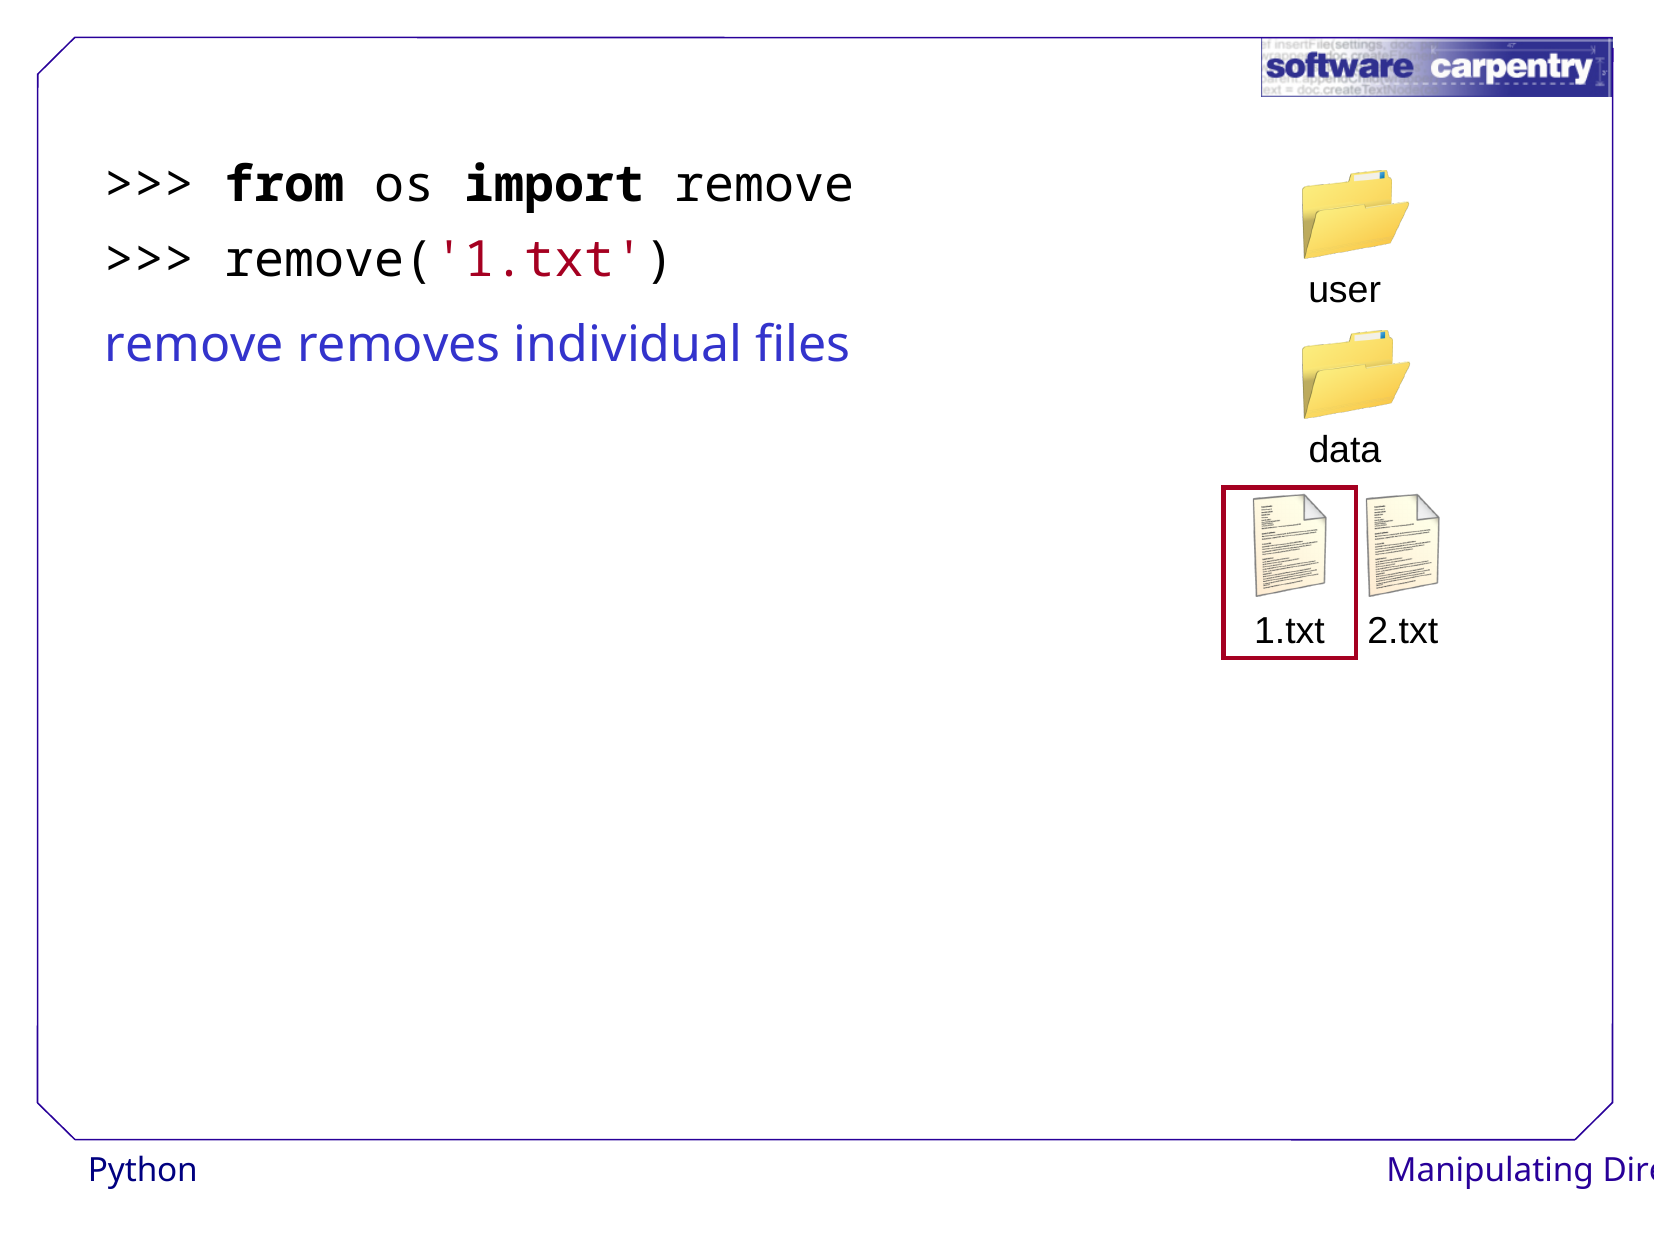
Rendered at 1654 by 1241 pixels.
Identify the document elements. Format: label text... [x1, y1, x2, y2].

text_box 1.txt [1239, 602, 1341, 656]
picture [1298, 316, 1414, 432]
text_box user [1293, 261, 1396, 319]
picture [1298, 156, 1413, 273]
picture [1261, 39, 1613, 97]
text_box remove removes individual files [89, 289, 809, 384]
text_box 2.txt [1358, 602, 1454, 660]
text_box >>> from os import remove >>> remove('1.txt') [89, 128, 1512, 1037]
text_box data [1293, 420, 1397, 479]
picture [1358, 487, 1460, 602]
picture [1233, 490, 1354, 602]
